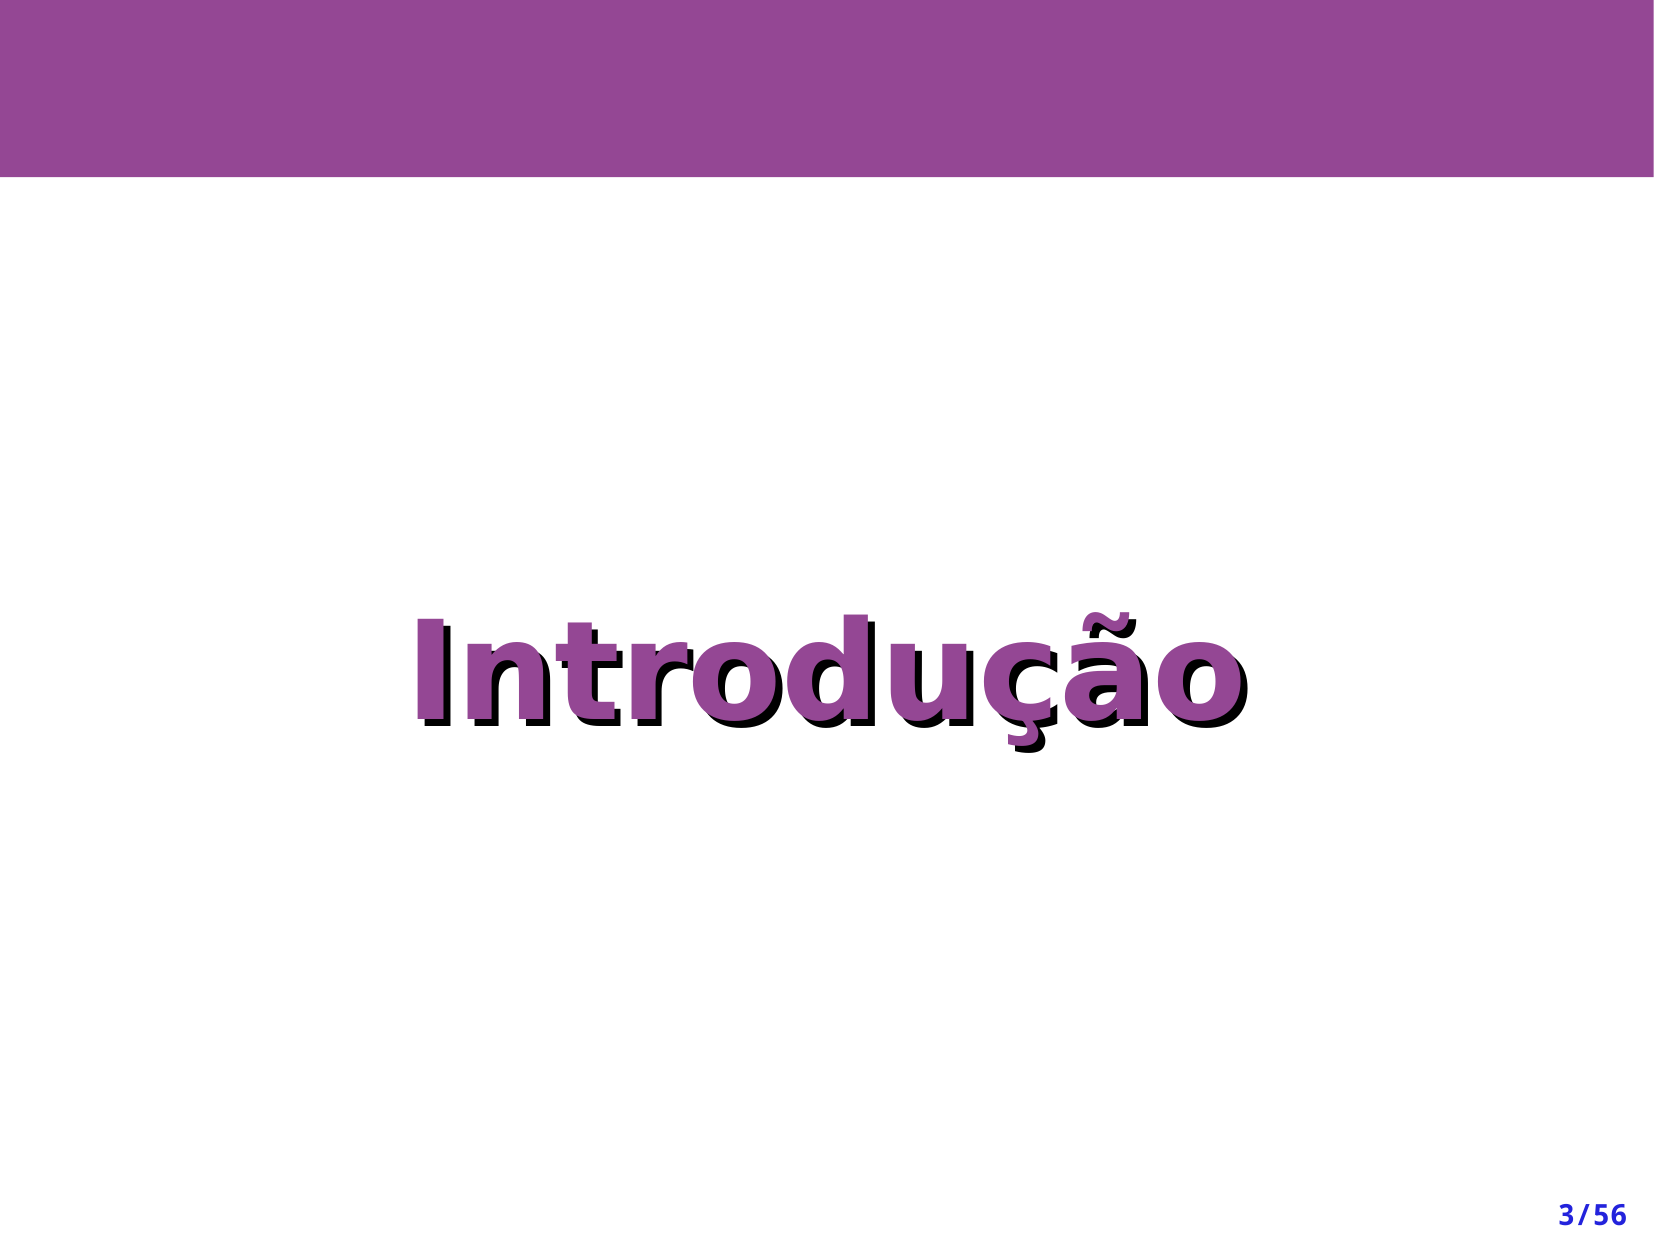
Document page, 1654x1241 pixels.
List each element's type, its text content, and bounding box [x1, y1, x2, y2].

text_box Introdução [390, 584, 1263, 762]
